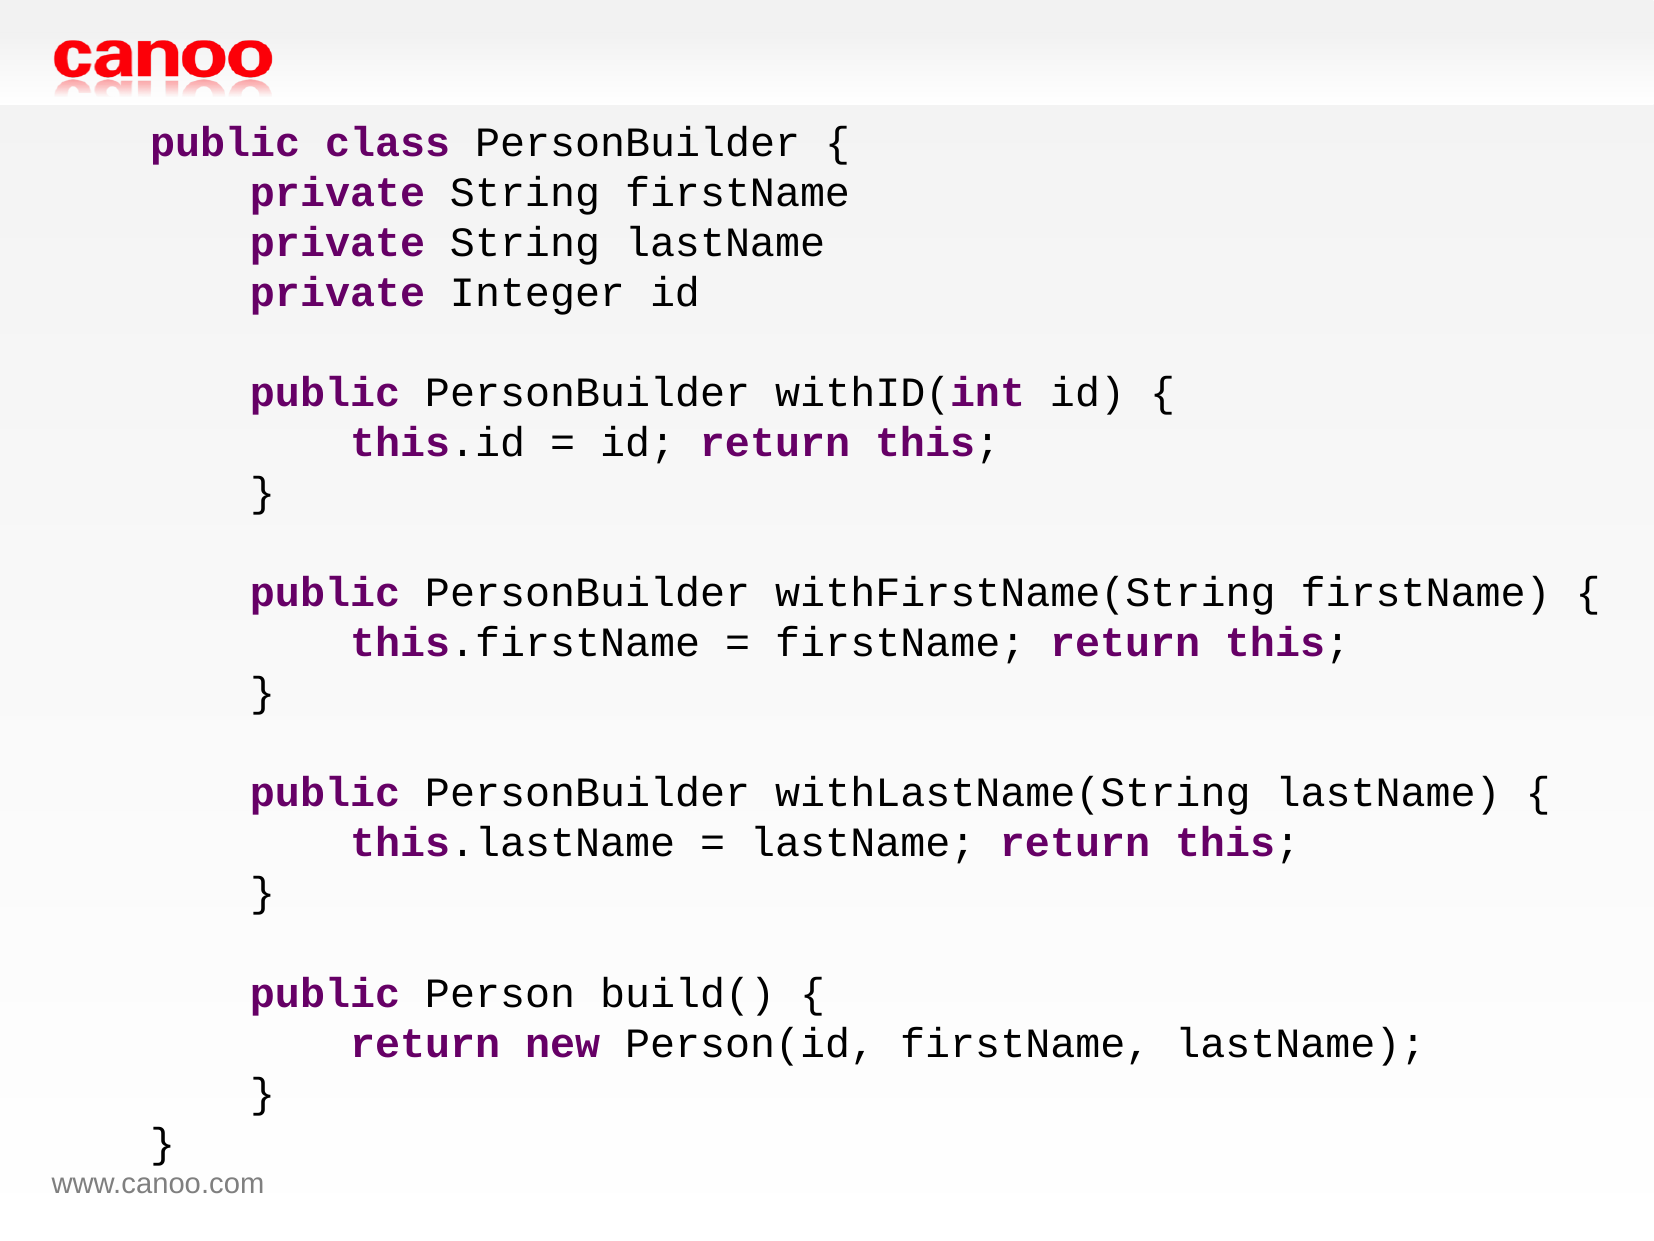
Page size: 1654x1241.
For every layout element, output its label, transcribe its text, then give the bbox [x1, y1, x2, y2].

subtitle public class PersonBuilder { private String firstName private String lastName private Integer id public PersonBuilder withID(int id) { this.id = id; return this; } public PersonBuilder withFirstName(String firstName) { this.firstName = firstName; return this; } public PersonBuilder withLastName(String lastName) { this.lastName = lastName; return this; } public Person build() { return new Person(id, firstName, lastName); } } [150, 114, 1613, 1166]
picture [51, 37, 273, 119]
